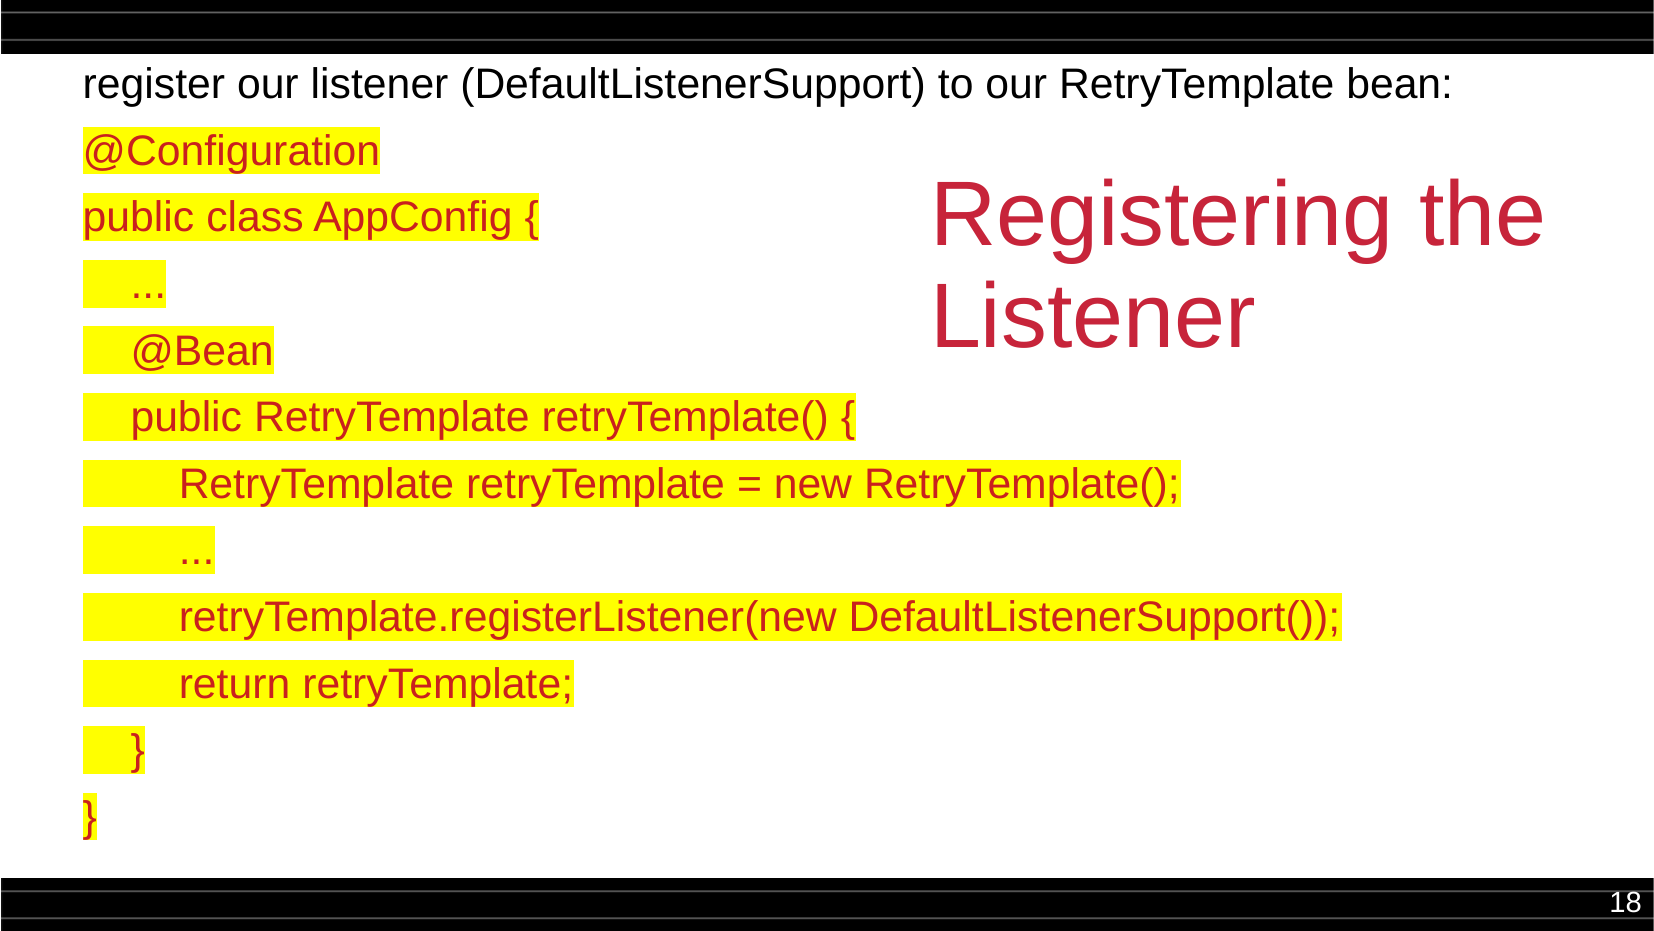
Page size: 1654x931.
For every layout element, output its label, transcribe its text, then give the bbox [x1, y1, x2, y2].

list register our listener (DefaultListenerSupport) to our RetryTemplate bean: @Configuration public class AppConfig { ... @Bean public RetryTemplate retryTemplate() { RetryTemplate retryTemplate = new RetryTemplate(); ... retryTemplate.registerListener(new DefaultListenerSupport()); return retryTemplate; } } [82, 60, 1516, 851]
title Registering the Listener [1516, 162, 1654, 368]
picture [1, 878, 1654, 931]
picture [1, 0, 1654, 54]
